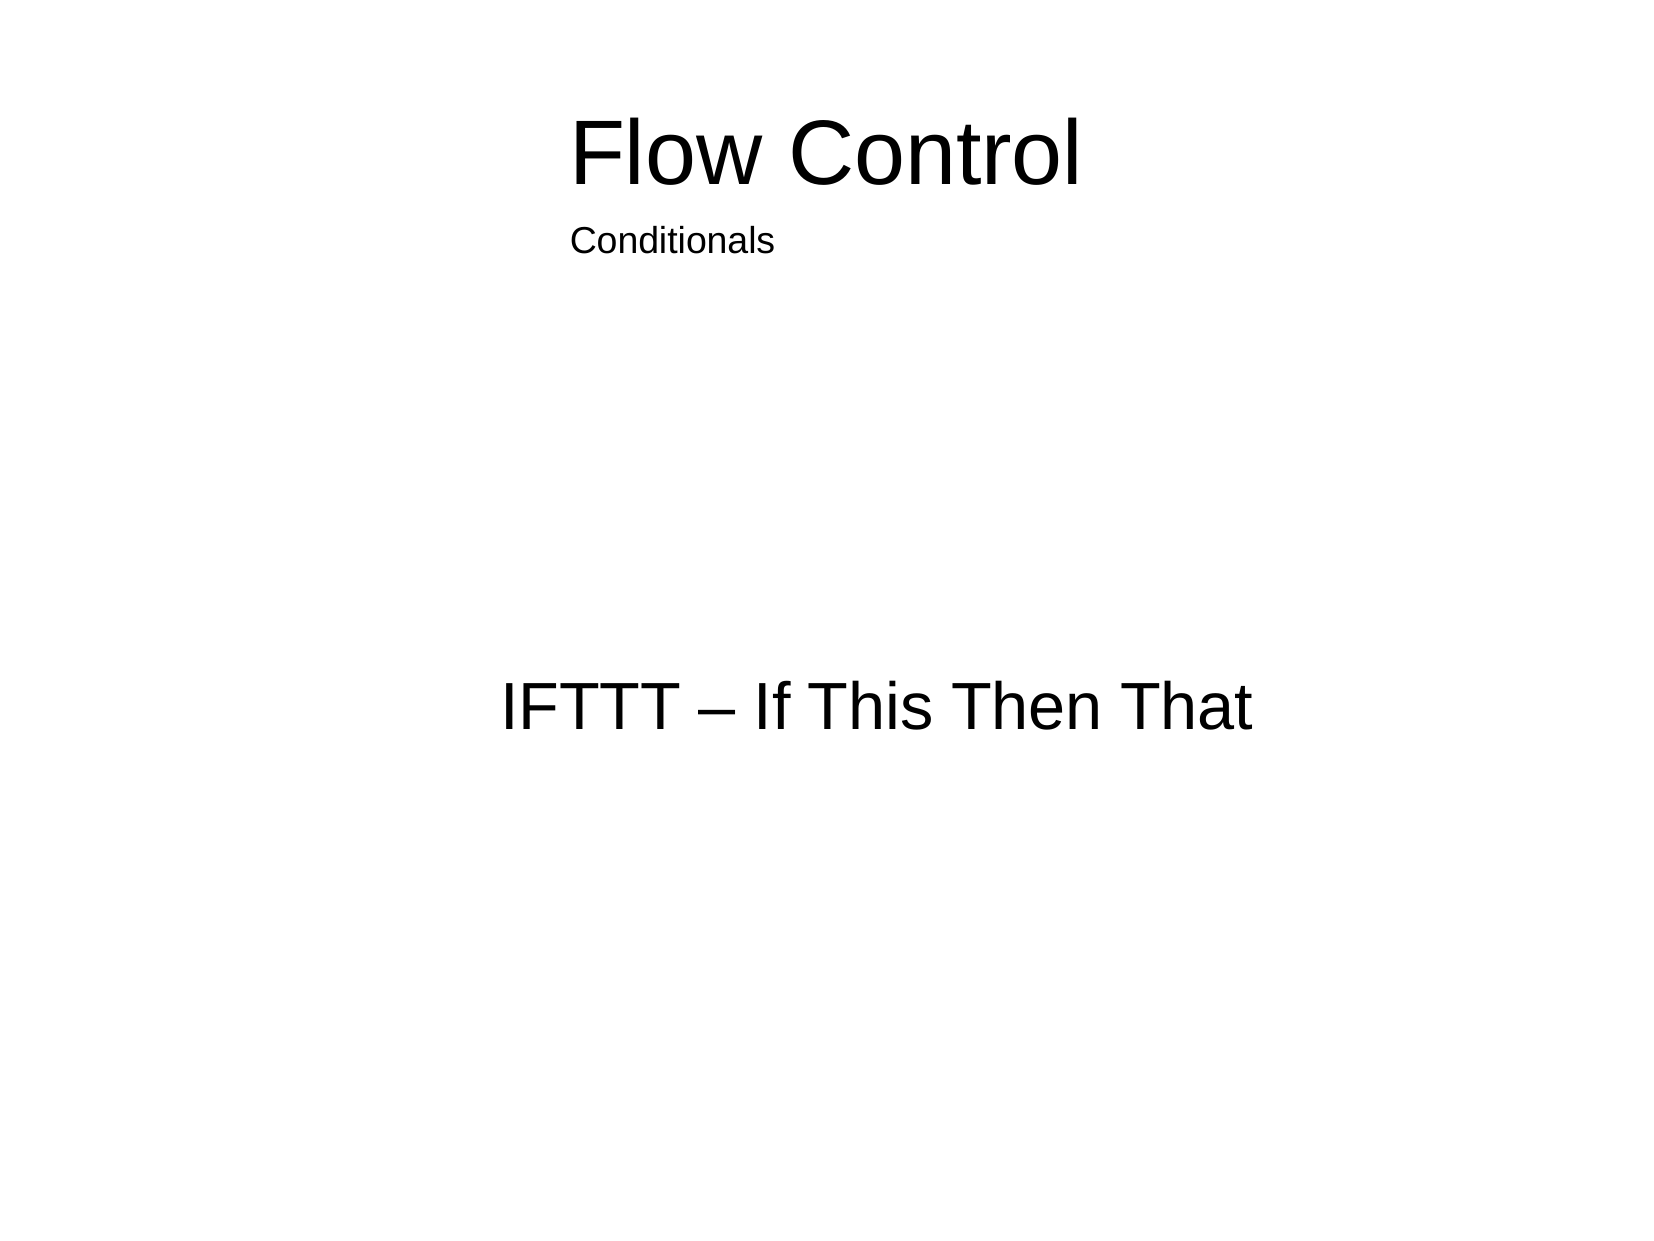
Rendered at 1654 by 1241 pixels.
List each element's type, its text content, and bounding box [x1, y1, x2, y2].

title Flow Control [82, 49, 1571, 257]
text_box Conditionals [555, 212, 910, 284]
text_box IFTTT – If This Then That [484, 661, 1270, 752]
